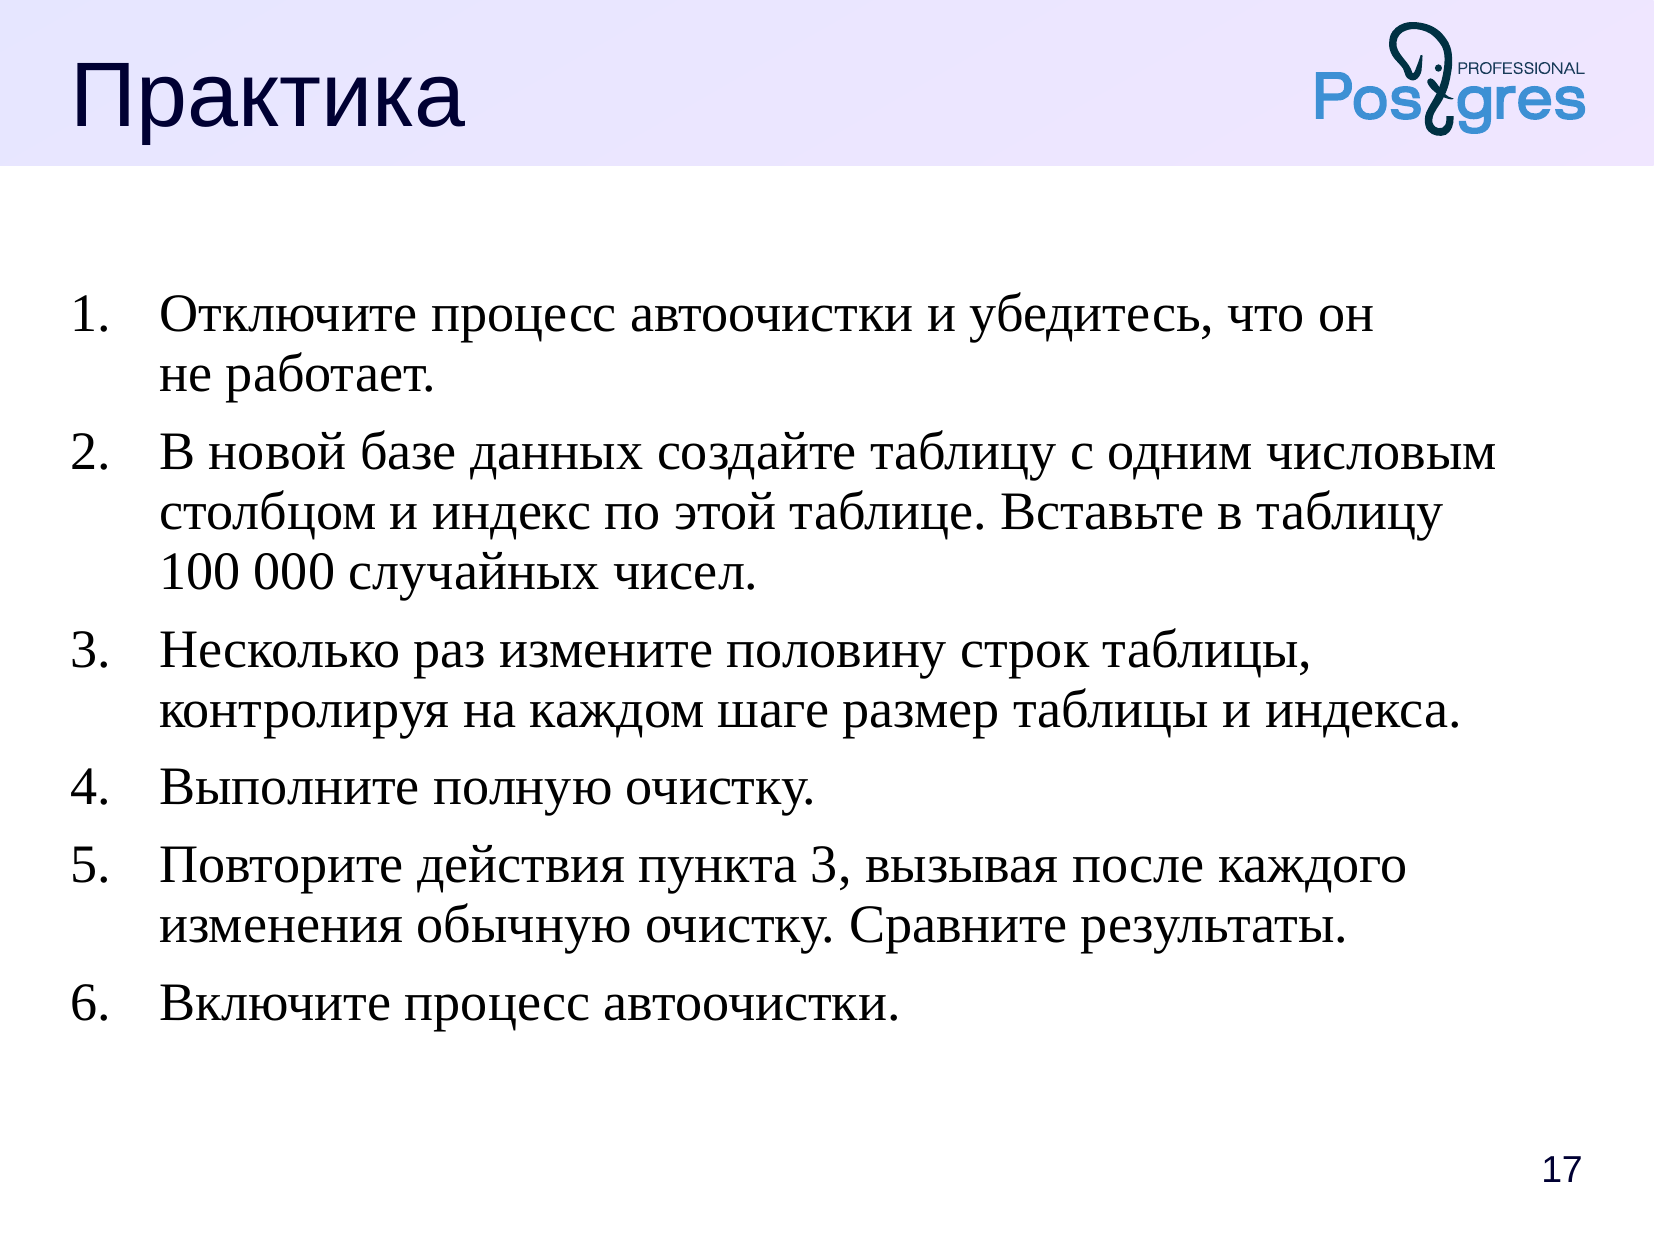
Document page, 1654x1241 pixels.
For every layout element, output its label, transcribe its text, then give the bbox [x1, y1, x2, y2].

list Отключите процесс автоочистки и убедитесь, что он не работает. В новой базе данных создайте таблицу с одним числовым столбцом и индекс по этой таблице. Вставьте в таблицу 100000 случайных чисел. Несколько раз измените половину строк таблицы, контролируя на каждом шаге размер таблицы и индекса. Выполните полную очистку. Повторите действия пункта 3, вызывая после каждого изменения обычную очистку. Сравните результаты. Включите процесс автоочистки. [70, 283, 1583, 1134]
title Практика [70, 43, 1241, 147]
